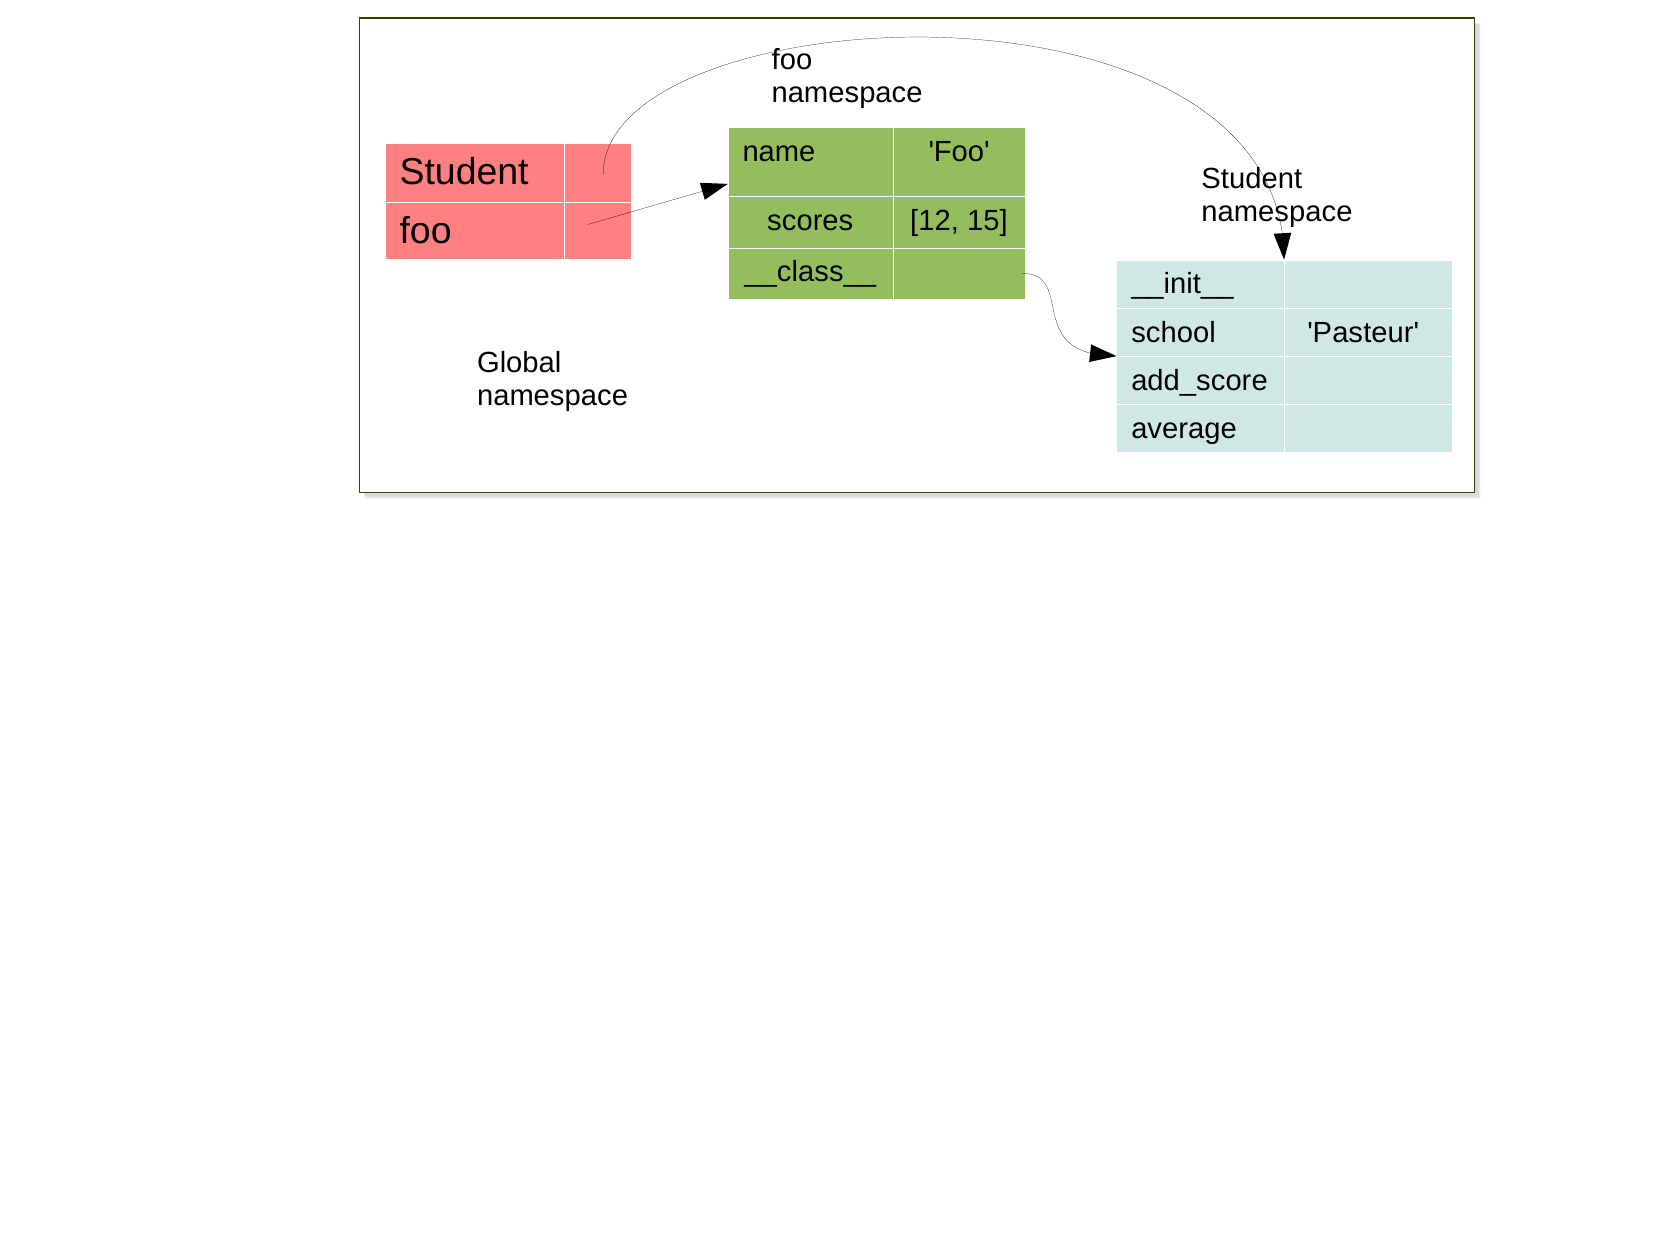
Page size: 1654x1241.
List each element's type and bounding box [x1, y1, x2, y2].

text_box [344, 0, 1495, 523]
